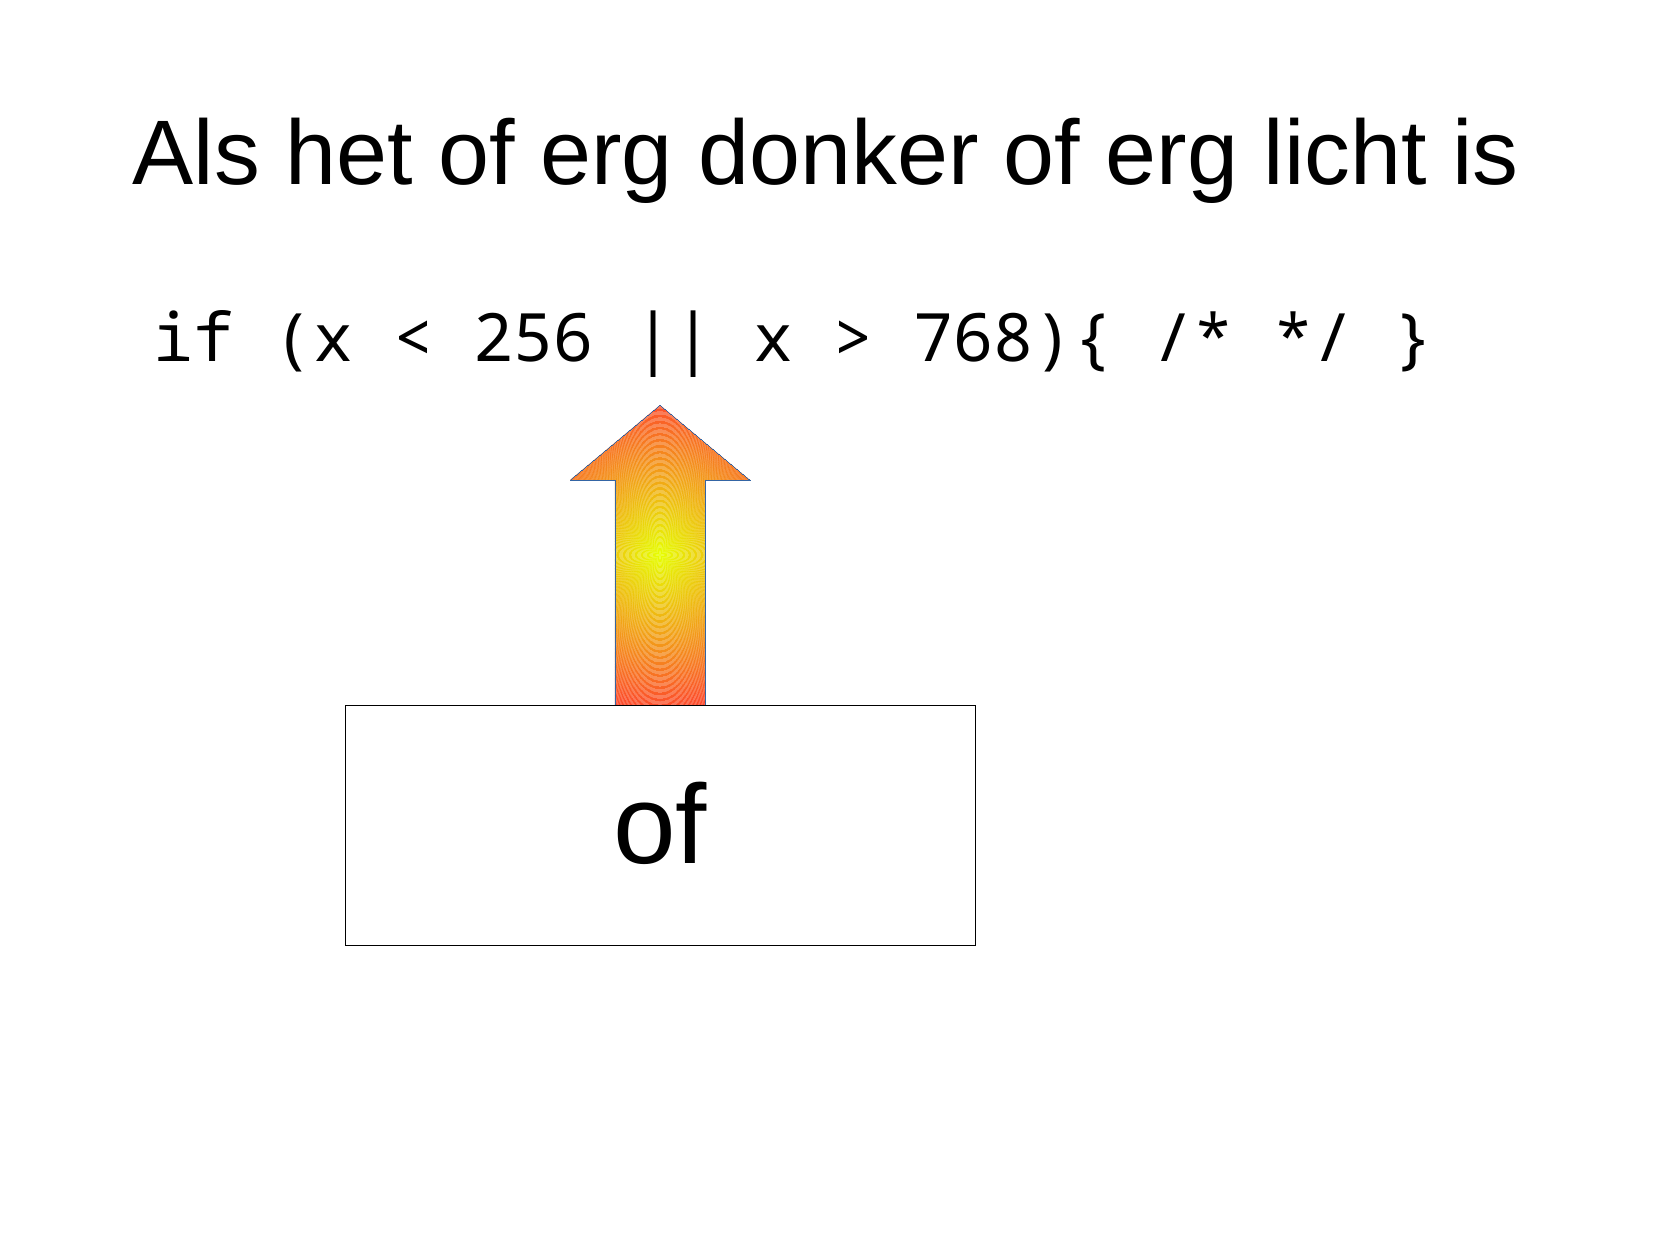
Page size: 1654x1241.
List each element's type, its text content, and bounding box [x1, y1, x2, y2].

text_box [570, 405, 751, 705]
text_box of [345, 705, 976, 946]
title Als het of erg donker of erg licht is [82, 49, 1571, 257]
list if (x < 256 || x > 768){ /* */ } [82, 290, 1571, 1010]
